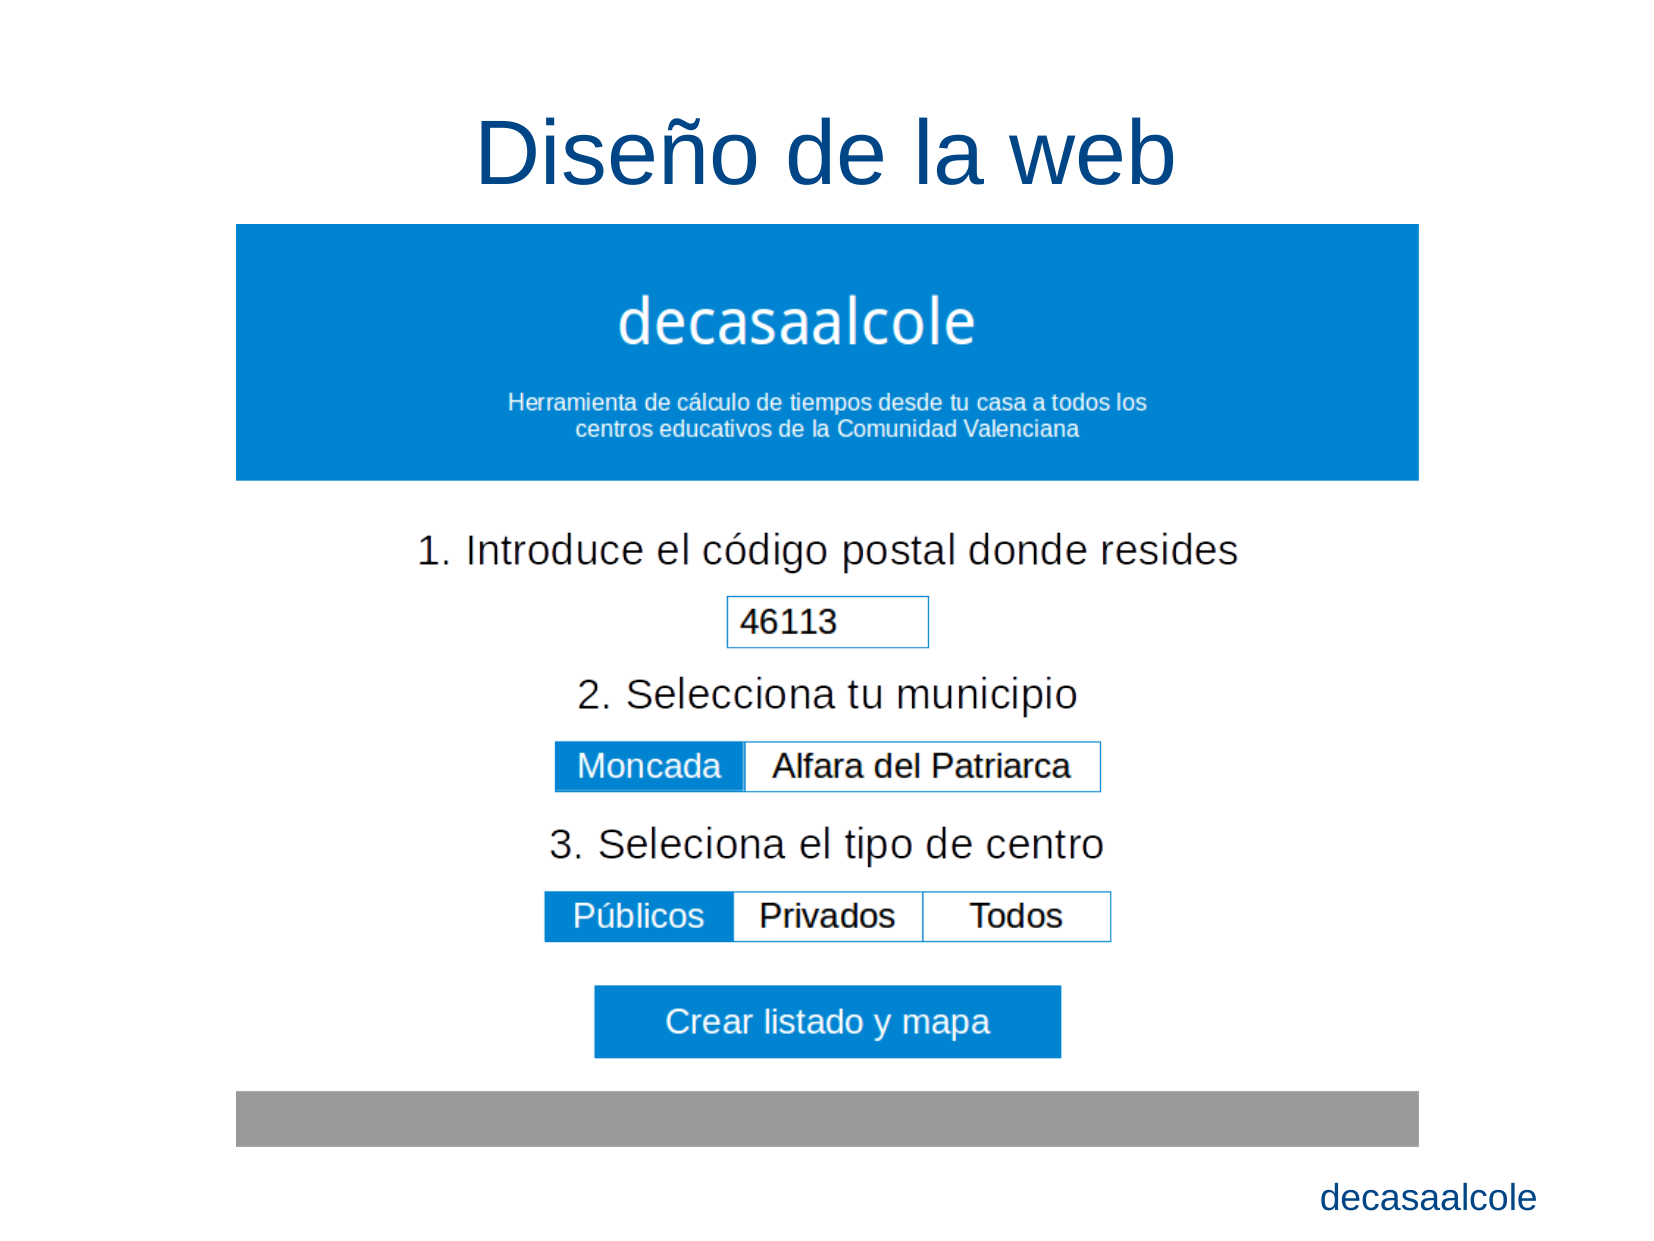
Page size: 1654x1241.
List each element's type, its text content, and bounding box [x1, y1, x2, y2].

picture [236, 224, 1419, 1147]
text_box decasaalcole [1305, 1169, 1625, 1227]
title Diseño de la web [82, 49, 1571, 257]
